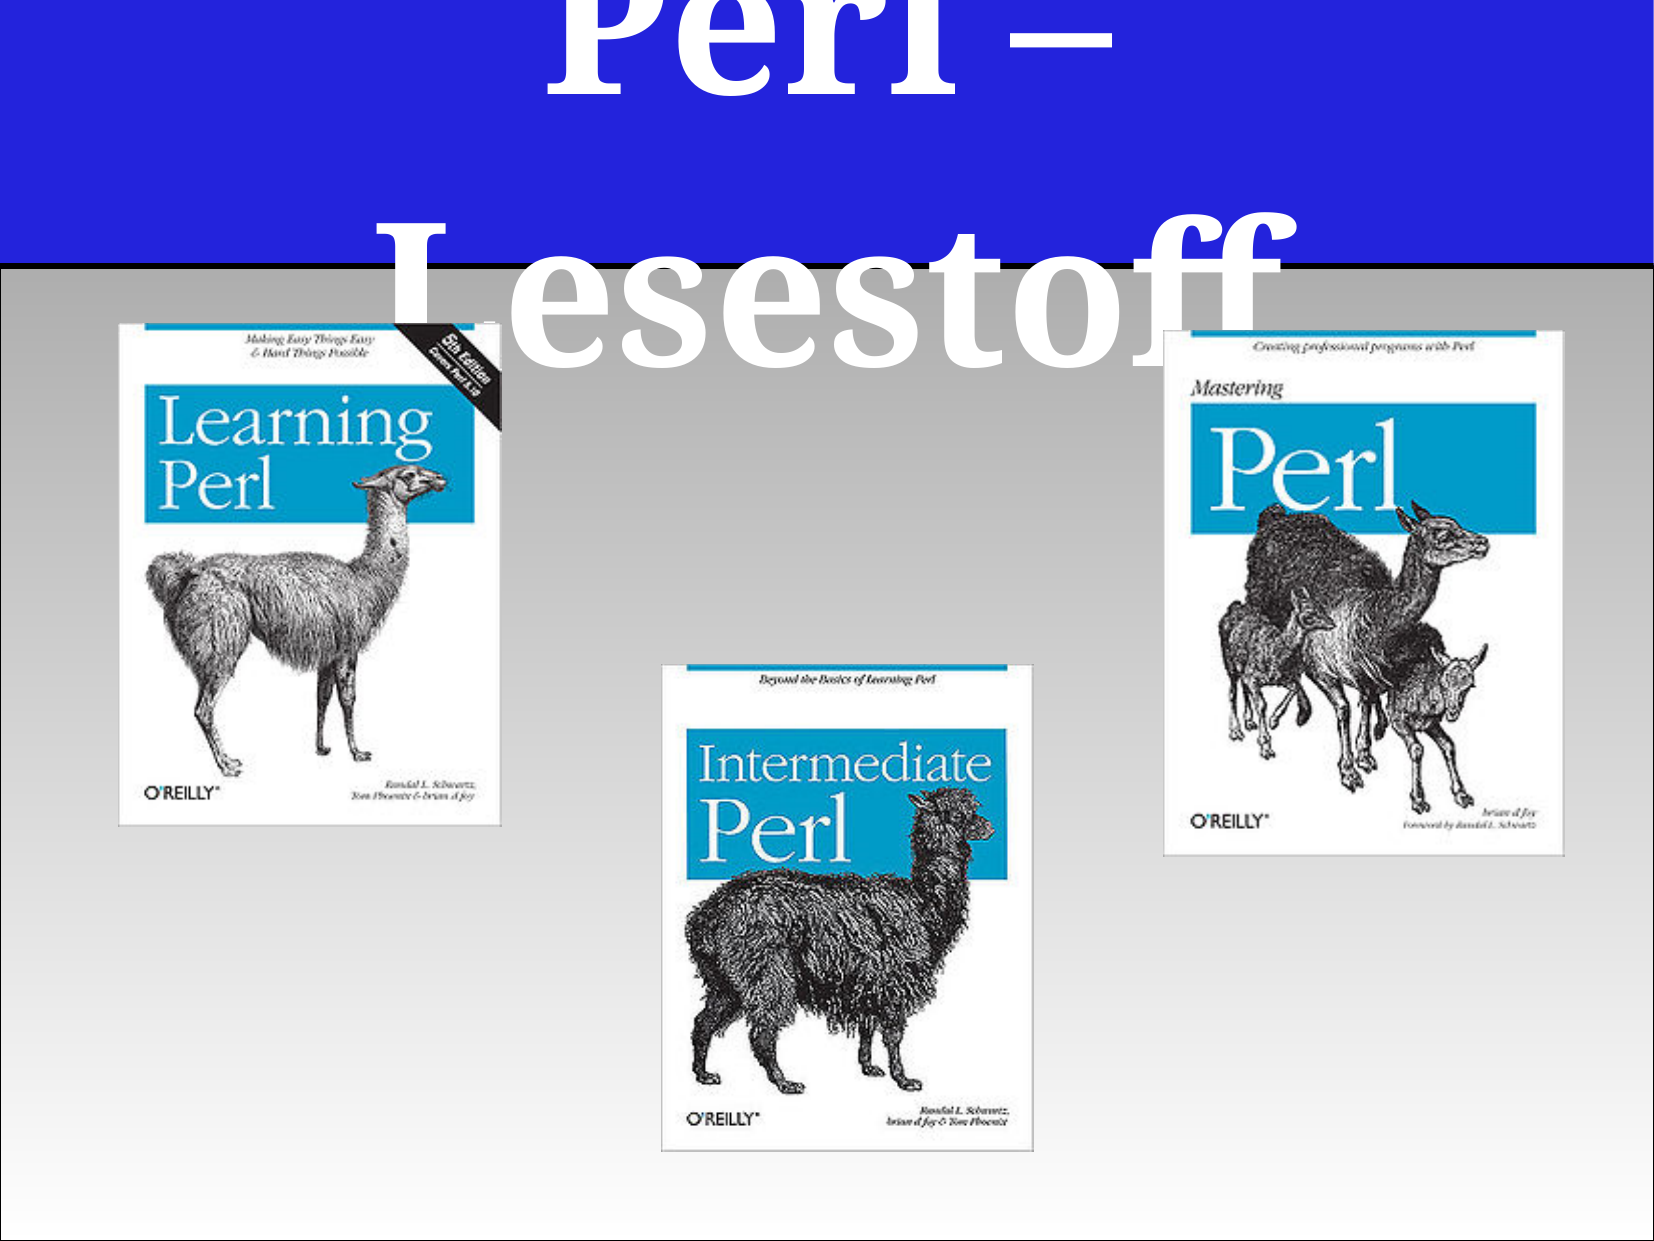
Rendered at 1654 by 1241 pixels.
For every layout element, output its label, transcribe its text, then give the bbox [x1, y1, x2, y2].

picture [1163, 330, 1565, 857]
picture [118, 323, 502, 827]
picture [661, 664, 1034, 1152]
title Perl – Lesestoff [82, 40, 1571, 266]
